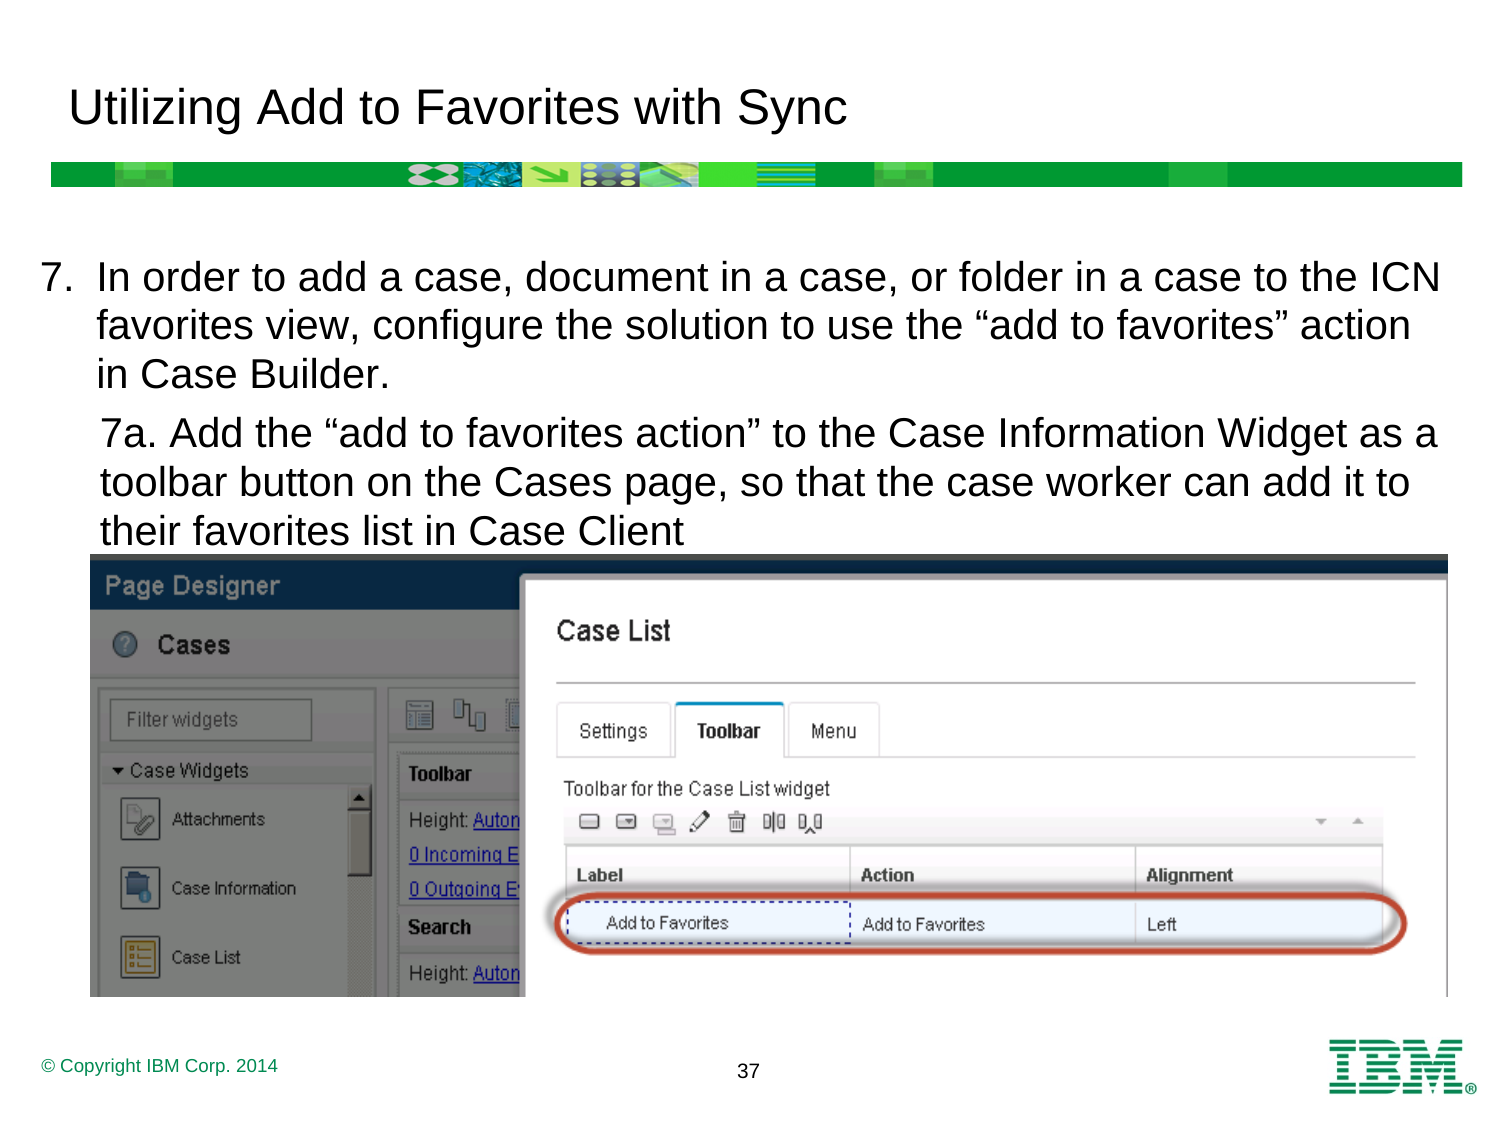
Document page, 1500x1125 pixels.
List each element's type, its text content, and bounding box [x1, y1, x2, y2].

title Utilizing Add to Favorites with Sync [53, 69, 1239, 144]
picture [1327, 1037, 1479, 1096]
picture [90, 554, 1448, 997]
picture [50, 161, 1463, 189]
list In order to add a case, document in a case, or folder in a case to the ICN favorites view, configure the solution to use the “add to favorites” action in Case Builder. 7a. Add the “add to favorites action” to the Case Information Widget as a toolbar button on the Cases page, so that the case worker can add it to their favorites list in Case Client [24, 243, 1463, 1038]
